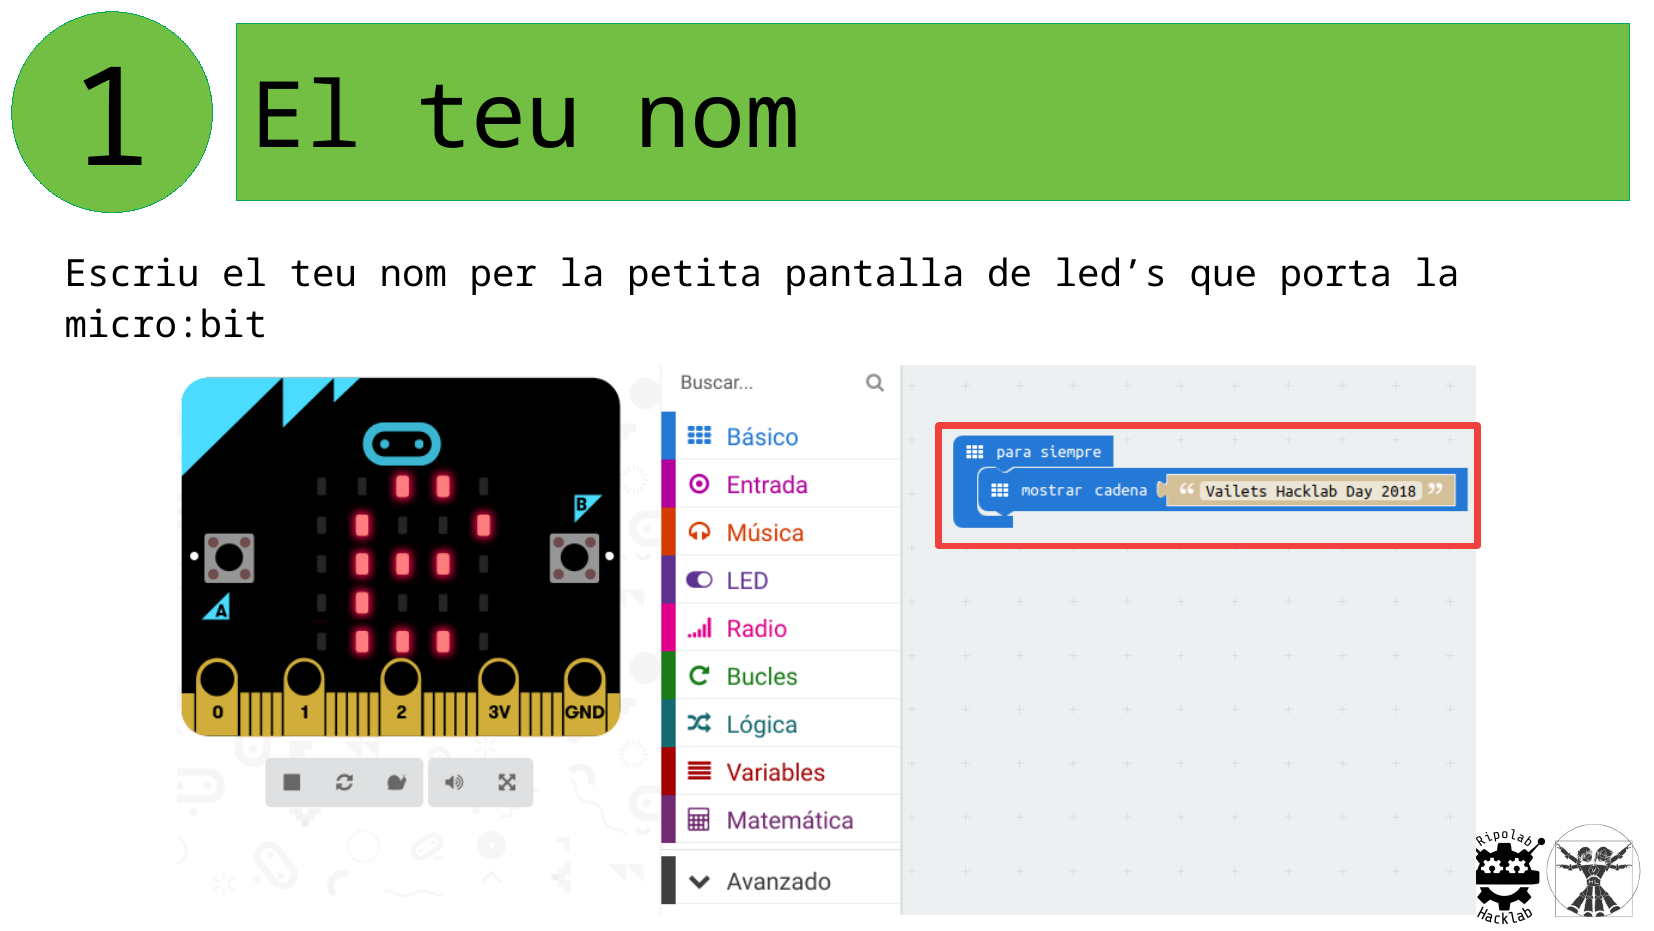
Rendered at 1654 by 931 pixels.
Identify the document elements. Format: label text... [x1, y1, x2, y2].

picture [942, 429, 1474, 543]
picture [177, 365, 1642, 924]
text_box 1 [11, 11, 213, 213]
text_box El teu nom [236, 23, 1630, 201]
text_box Escriu el teu nom per la petita pantalla de led’s que porta la micro:bit [49, 238, 1629, 352]
